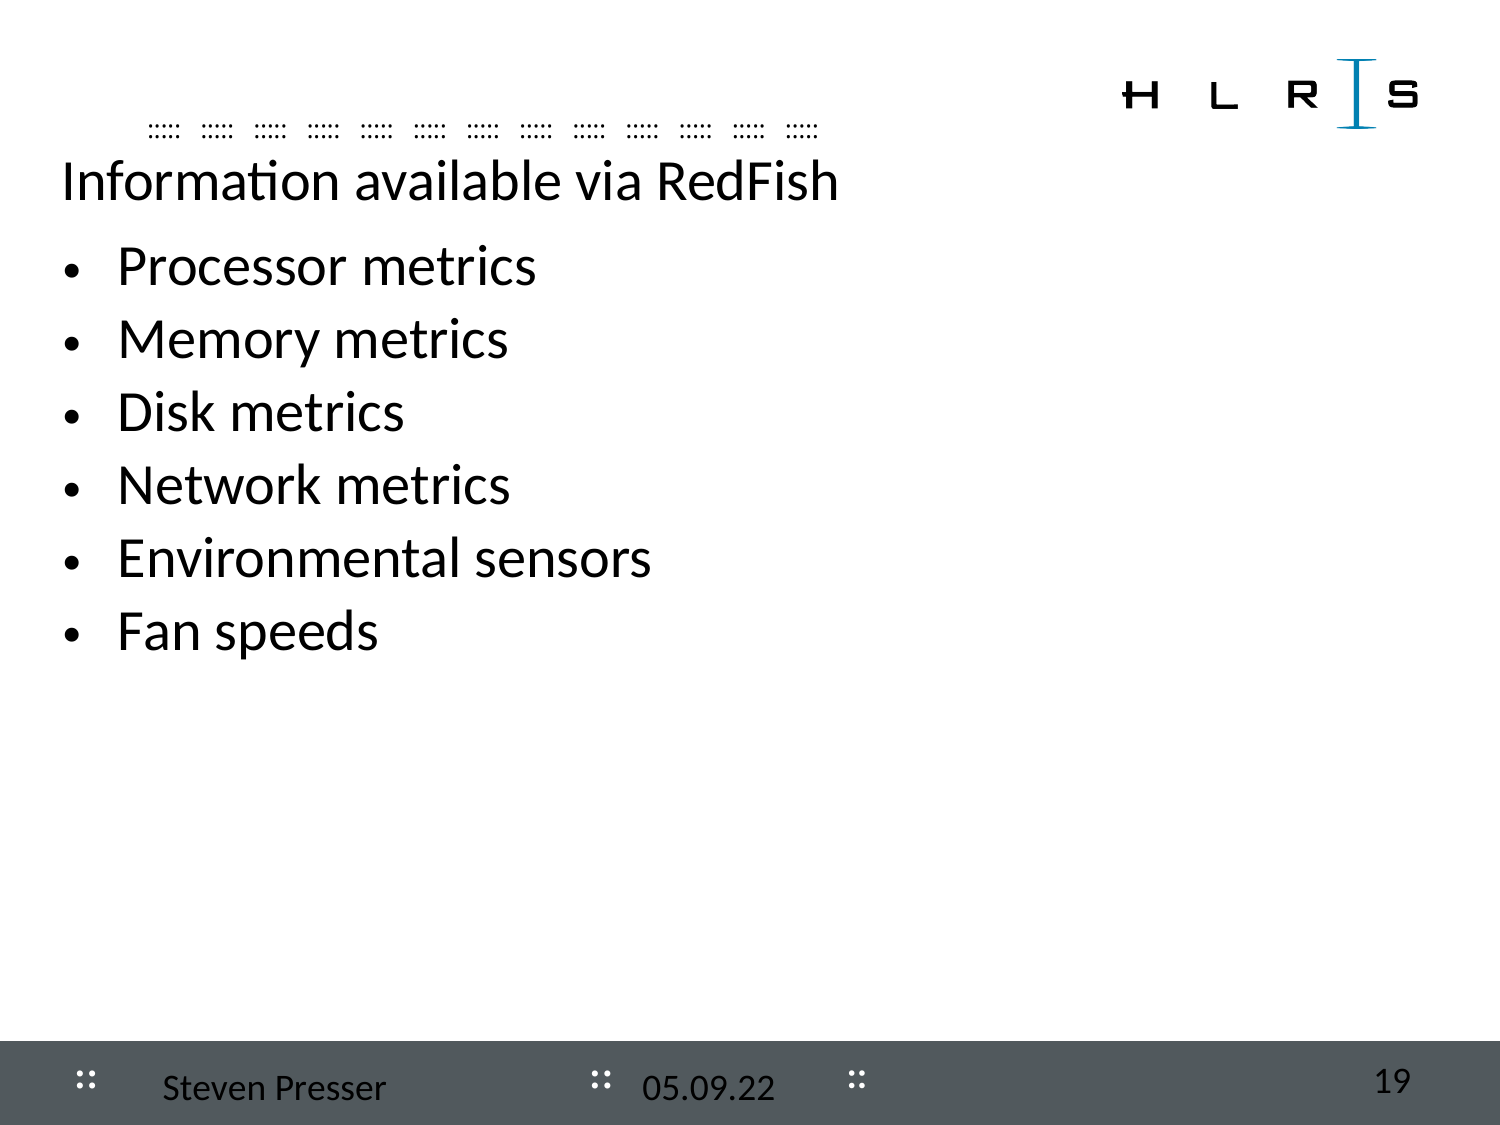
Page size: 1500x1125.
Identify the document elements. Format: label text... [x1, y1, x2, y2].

title Information available via RedFish [46, 108, 1464, 234]
list Processor metrics Memory metrics Disk metrics Network metrics Environmental sensors Fan speeds [46, 234, 1464, 977]
picture [1122, 59, 1353, 108]
picture [1360, 59, 1418, 108]
